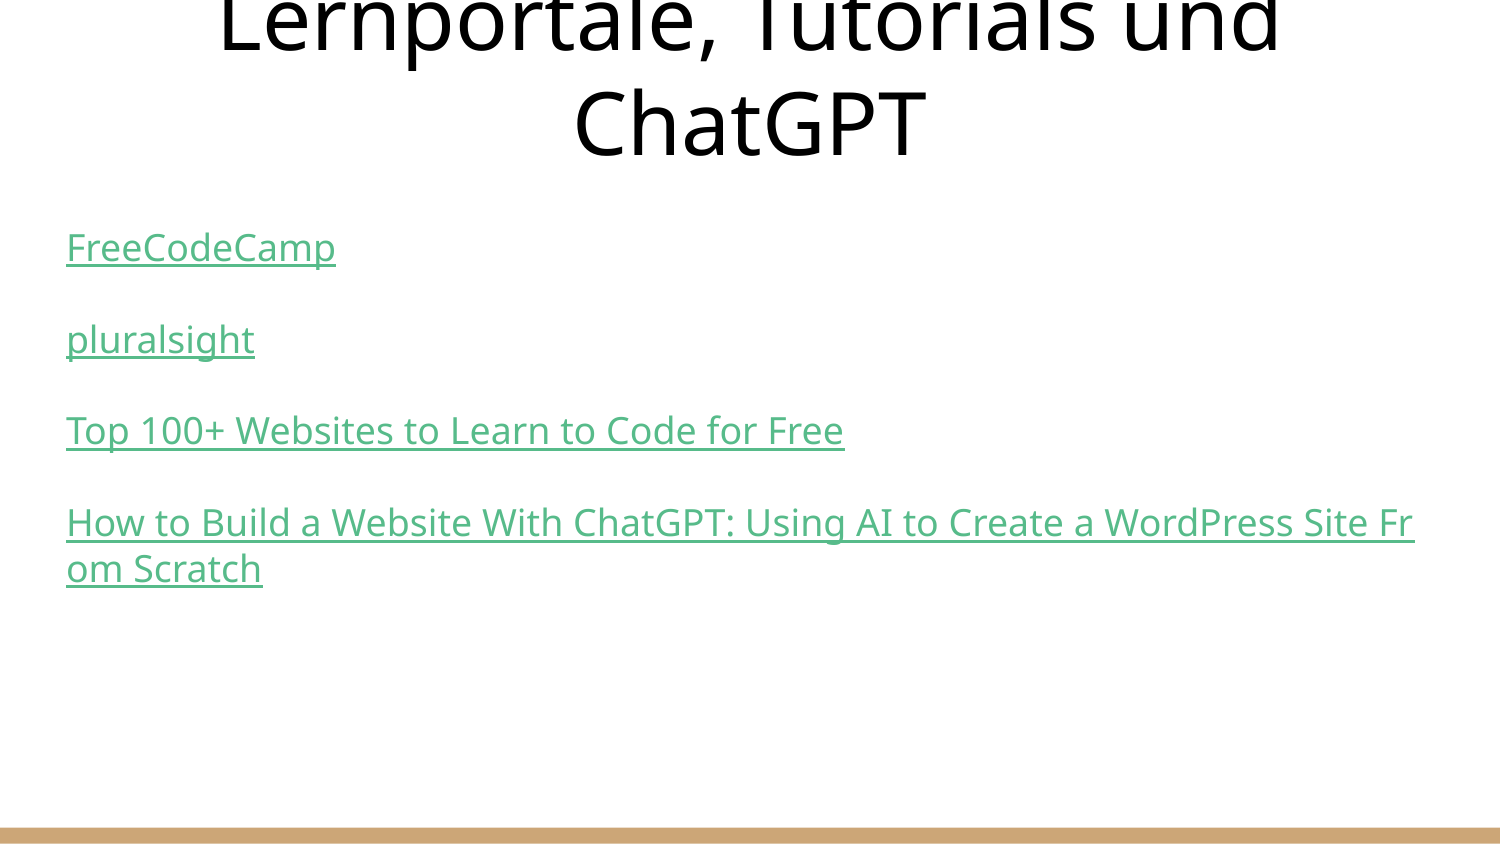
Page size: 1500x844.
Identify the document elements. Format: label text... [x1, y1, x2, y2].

list FreeCodeCamp pluralsight Top 100+ Websites to Learn to Code for Free How to Build a Website With ChatGPT: Using AI to Create a WordPress Site From Scratch [51, 200, 1449, 752]
title Lernportale, Tutorials und ChatGPT [51, 51, 1449, 189]
